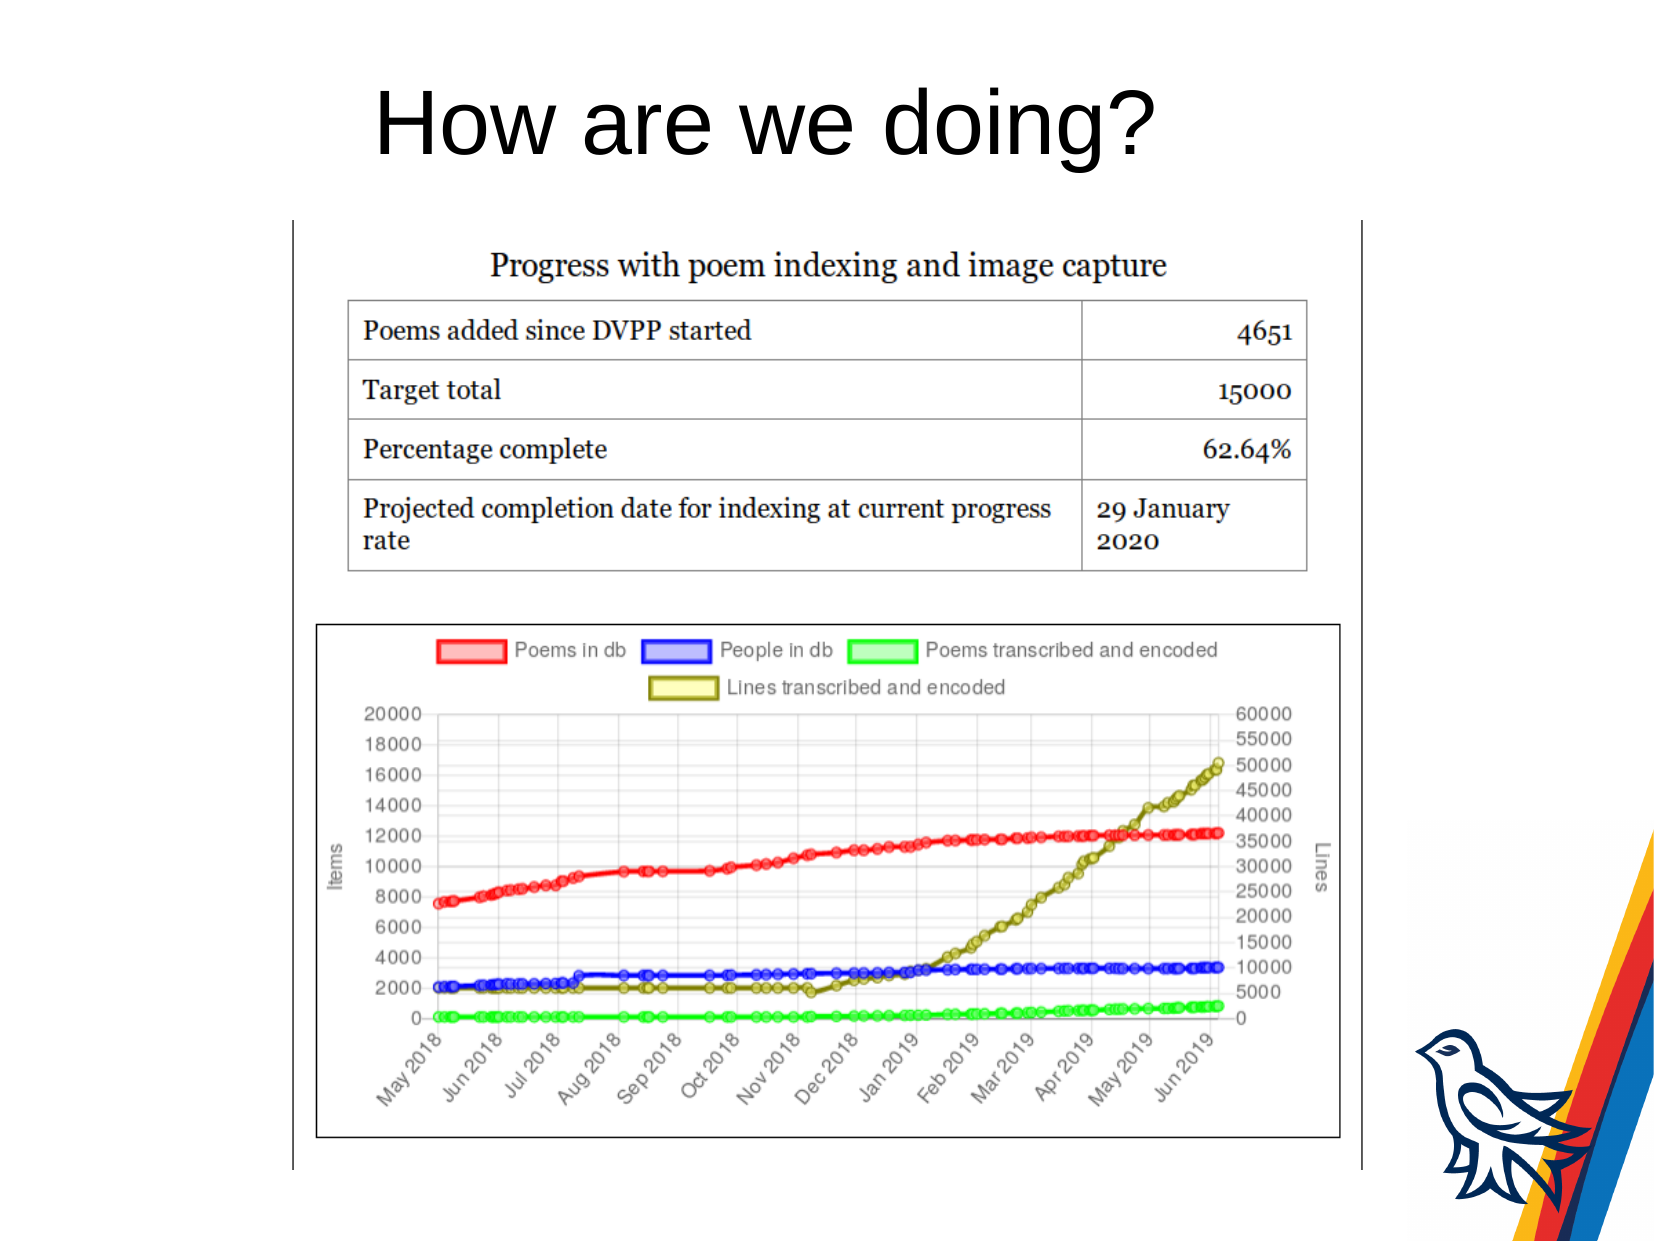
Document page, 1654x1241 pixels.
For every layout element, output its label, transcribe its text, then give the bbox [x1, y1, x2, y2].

picture [1407, 820, 1654, 1241]
title How are we doing? [199, 19, 1332, 227]
picture [276, 220, 1378, 1170]
